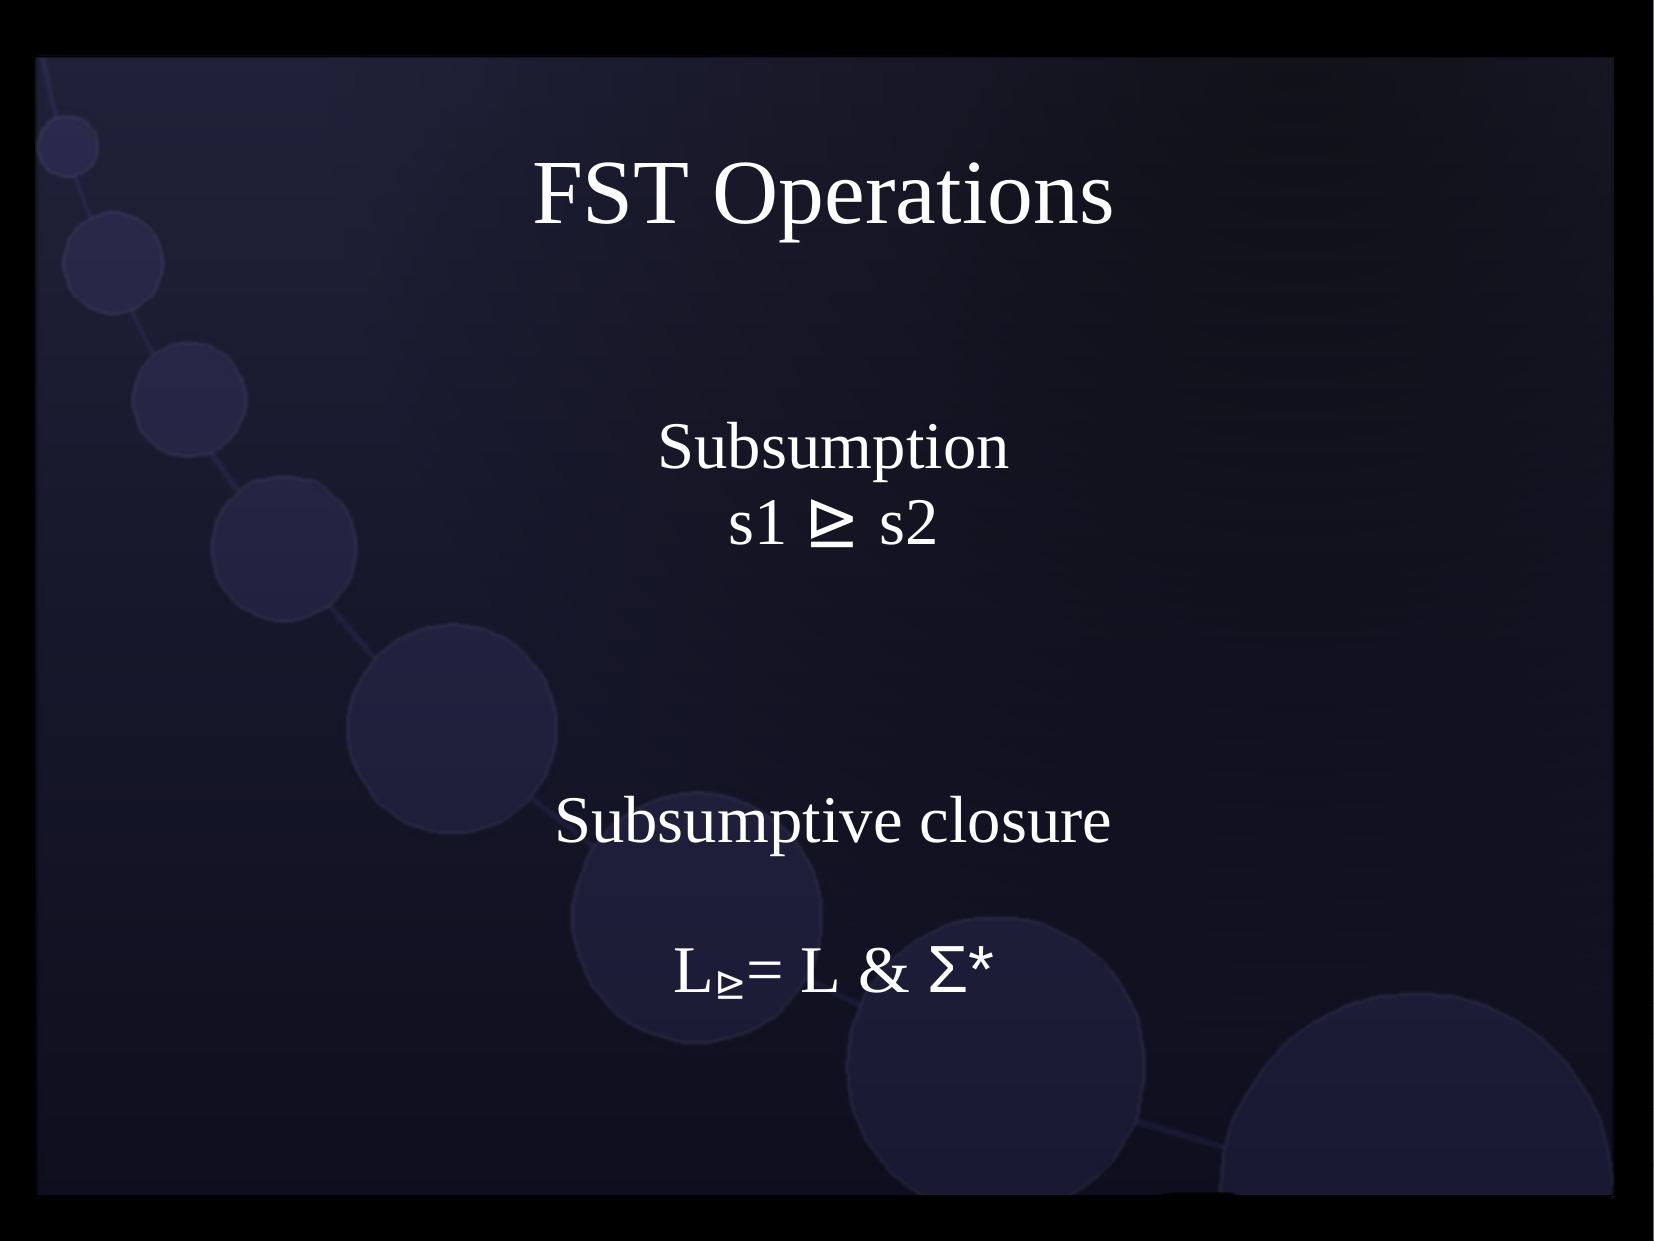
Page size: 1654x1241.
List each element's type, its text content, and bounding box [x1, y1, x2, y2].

title FST Operations [118, 88, 1531, 296]
picture [0, 0, 1654, 1241]
subtitle Subsumption s1 ⊵ s2 Subsumptive closure L⊵= L & Σ* [110, 308, 1523, 1109]
